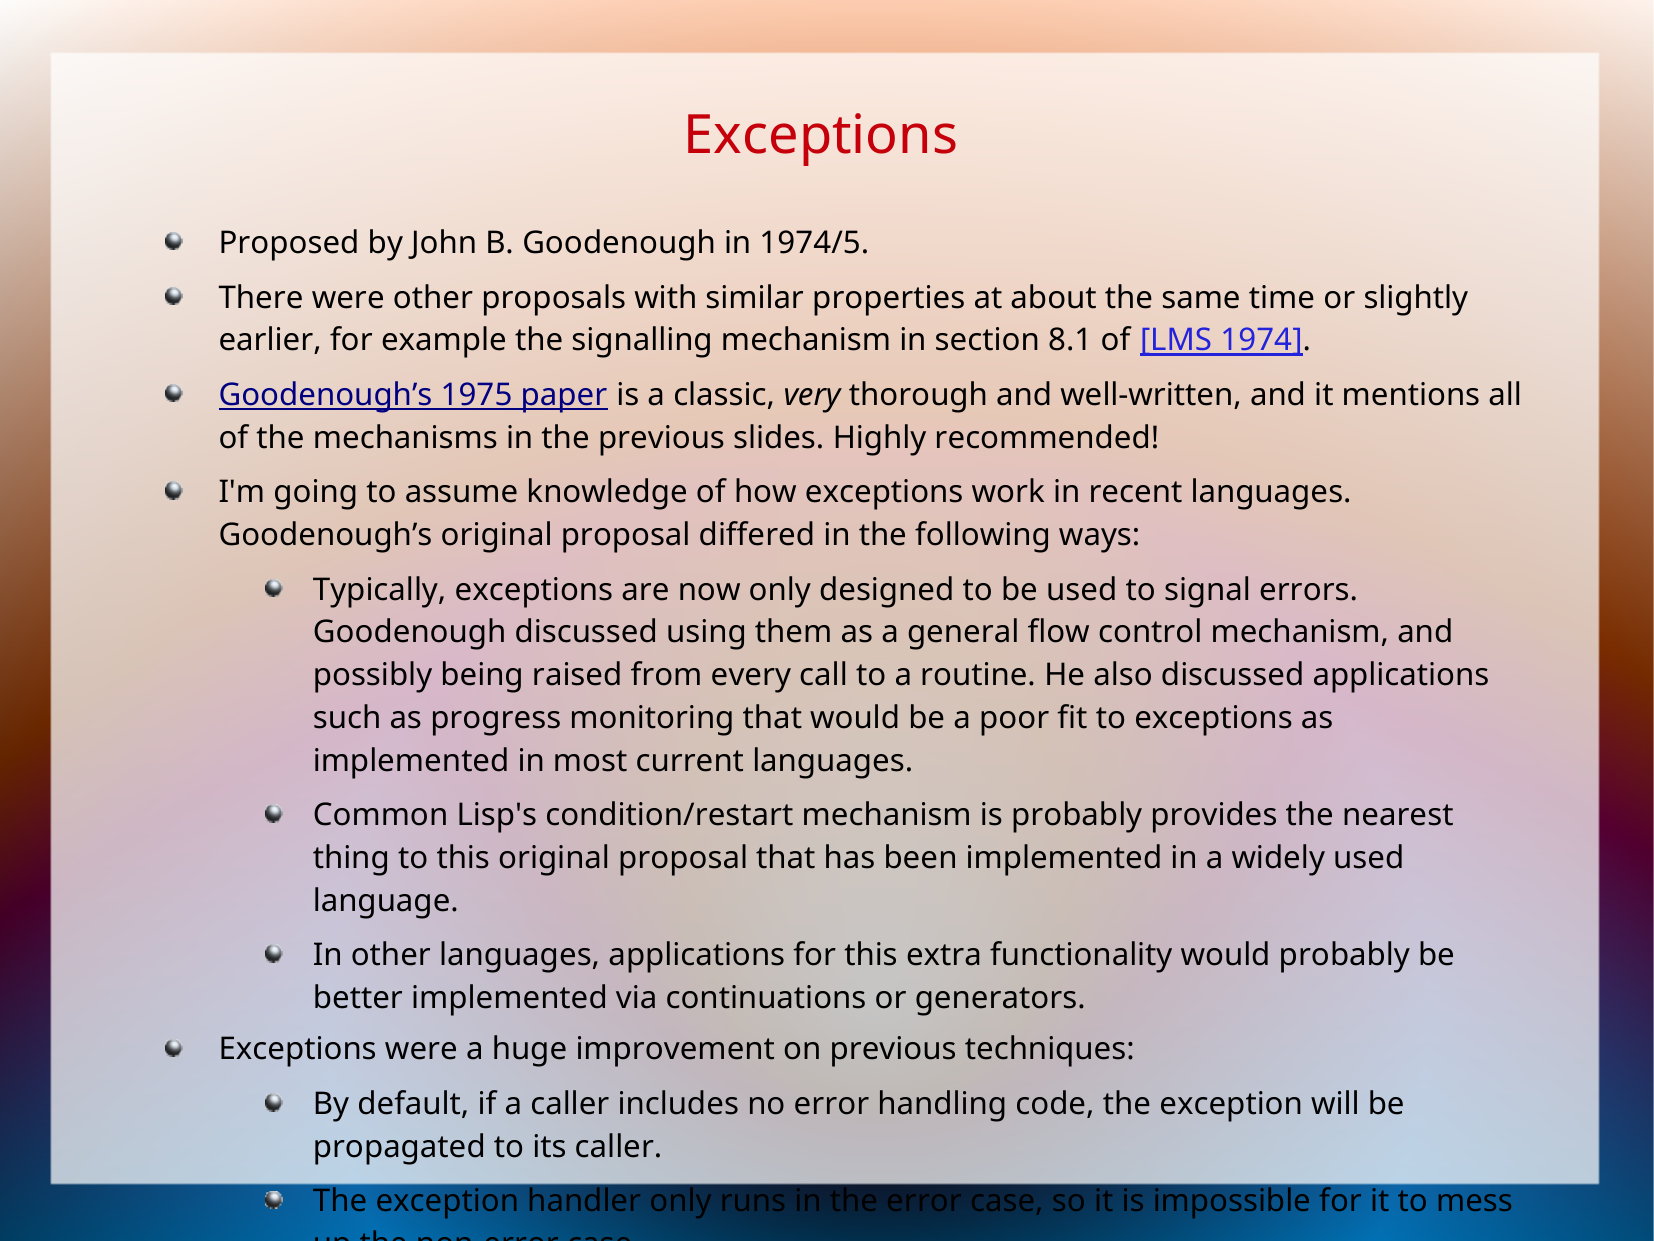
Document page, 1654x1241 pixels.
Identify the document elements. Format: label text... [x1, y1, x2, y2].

picture [0, 0, 1654, 1241]
title Exceptions [76, 59, 1565, 207]
list Proposed by John B. Goodenough in 1974/5. There were other proposals with similar properties at about the same time or slightly earlier, for example the signalling mechanism in section 8.1 of [LMS 1974]. Goodenough’s 1975 paper is a classic, very thorough and well-written, and it mentions all of the mechanisms in the previous slides. Highly recommended! I'm going to assume knowledge of how exceptions work in recent languages. Goodenough’s original proposal differed in the following ways: Typically, exceptions are now only designed to be used to signal errors. Goodenough discussed using them as a general flow control mechanism, and possibly being raised from every call to a routine. He also discussed applications such as progress monitoring that would be a poor fit to exceptions as implemented in most current languages. Common Lisp's condition/restart mechanism is probably provides the nearest thing to this original proposal that has been implemented in a widely used language. In other languages, applications for this extra functionality would probably be better implemented via continuations or generators. Exceptions were a huge improvement on previous techniques: By default, if a caller includes no error handling code, the exception will be propagated to its caller. The exception handler only runs in the error case, so it is impossible for it to mess up the non-error case. In some languages, it is possible to statically declare which exceptions a routine can raise. [147, 219, 1536, 1133]
